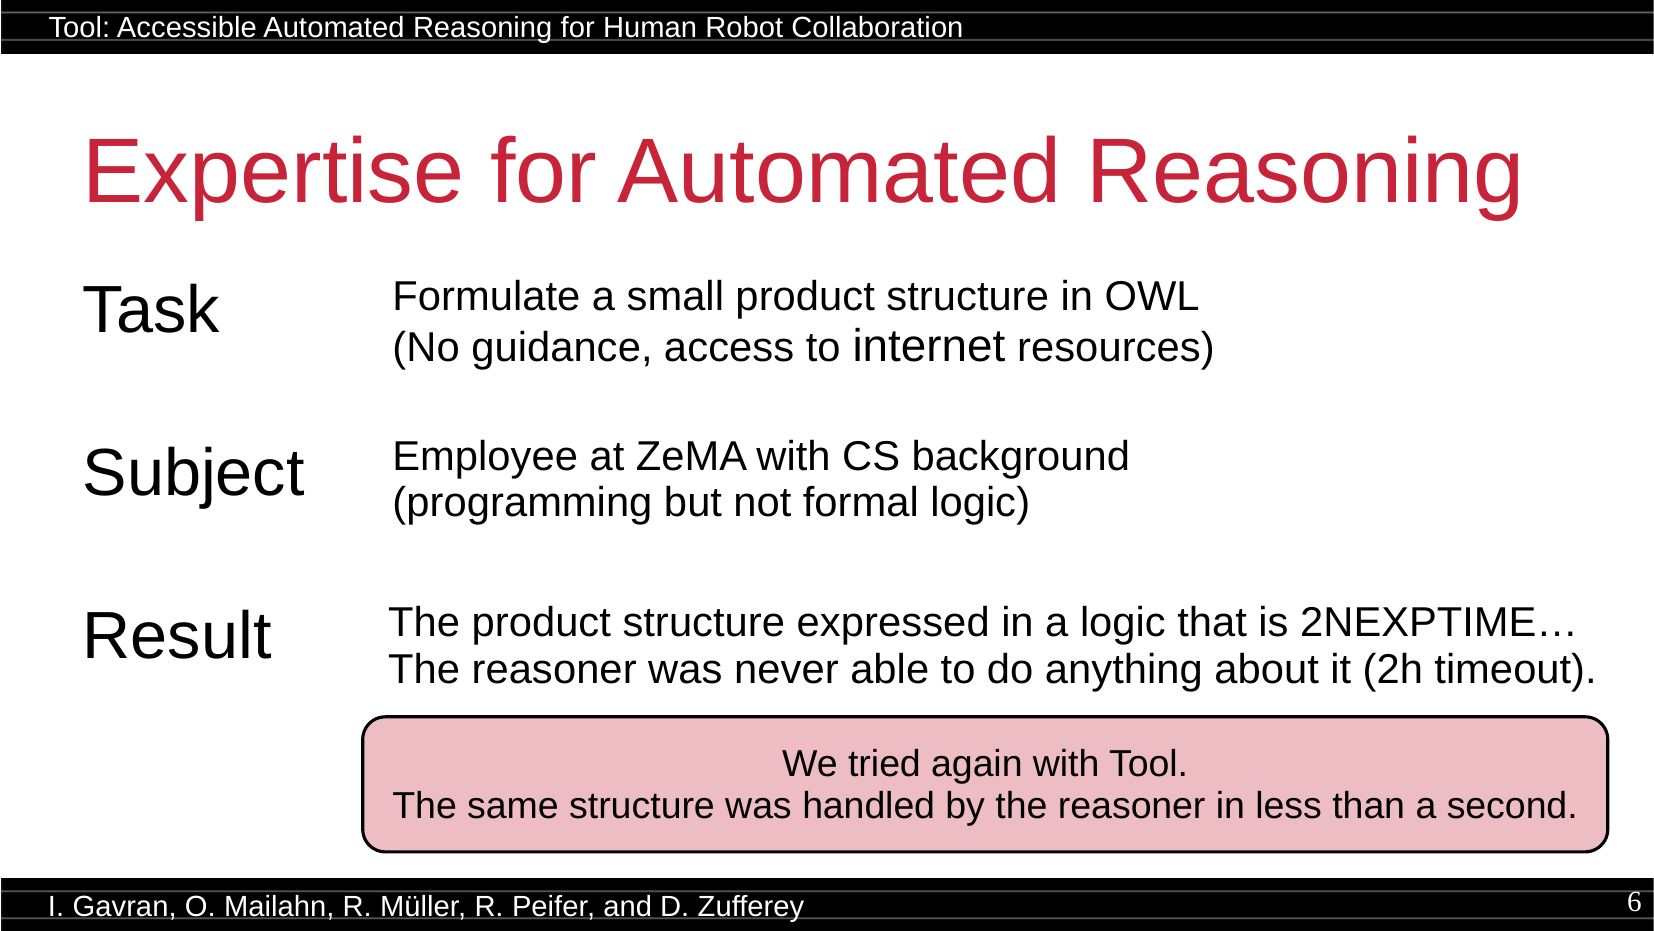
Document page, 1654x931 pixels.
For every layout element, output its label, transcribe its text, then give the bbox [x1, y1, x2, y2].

text_box Employee at ZeMA with CS background (programming but not formal logic) [377, 425, 1146, 533]
list Task Subject Result [82, 271, 346, 851]
text_box I. Gavran, O. Mailahn, R. Müller, R. Peifer, and D. Zufferey [33, 882, 841, 931]
picture [1, 878, 1654, 931]
text_box Formulate a small product structure in OWL (No guidance, access to internet resources) [377, 265, 1231, 379]
text_box Tool: Accessible Automated Reasoning for Human Robot Collaboration [33, 4, 980, 52]
text_box We tried again with Tool. The same structure was handled by the reasoner in less than a second. [362, 716, 1608, 852]
picture [1, 0, 1654, 54]
title Expertise for Automated Reasoning [82, 92, 1571, 249]
text_box The product structure expressed in a logic that is 2NEXPTIME… The reasoner was never able to do anything about it (2h timeout). [373, 591, 1613, 700]
